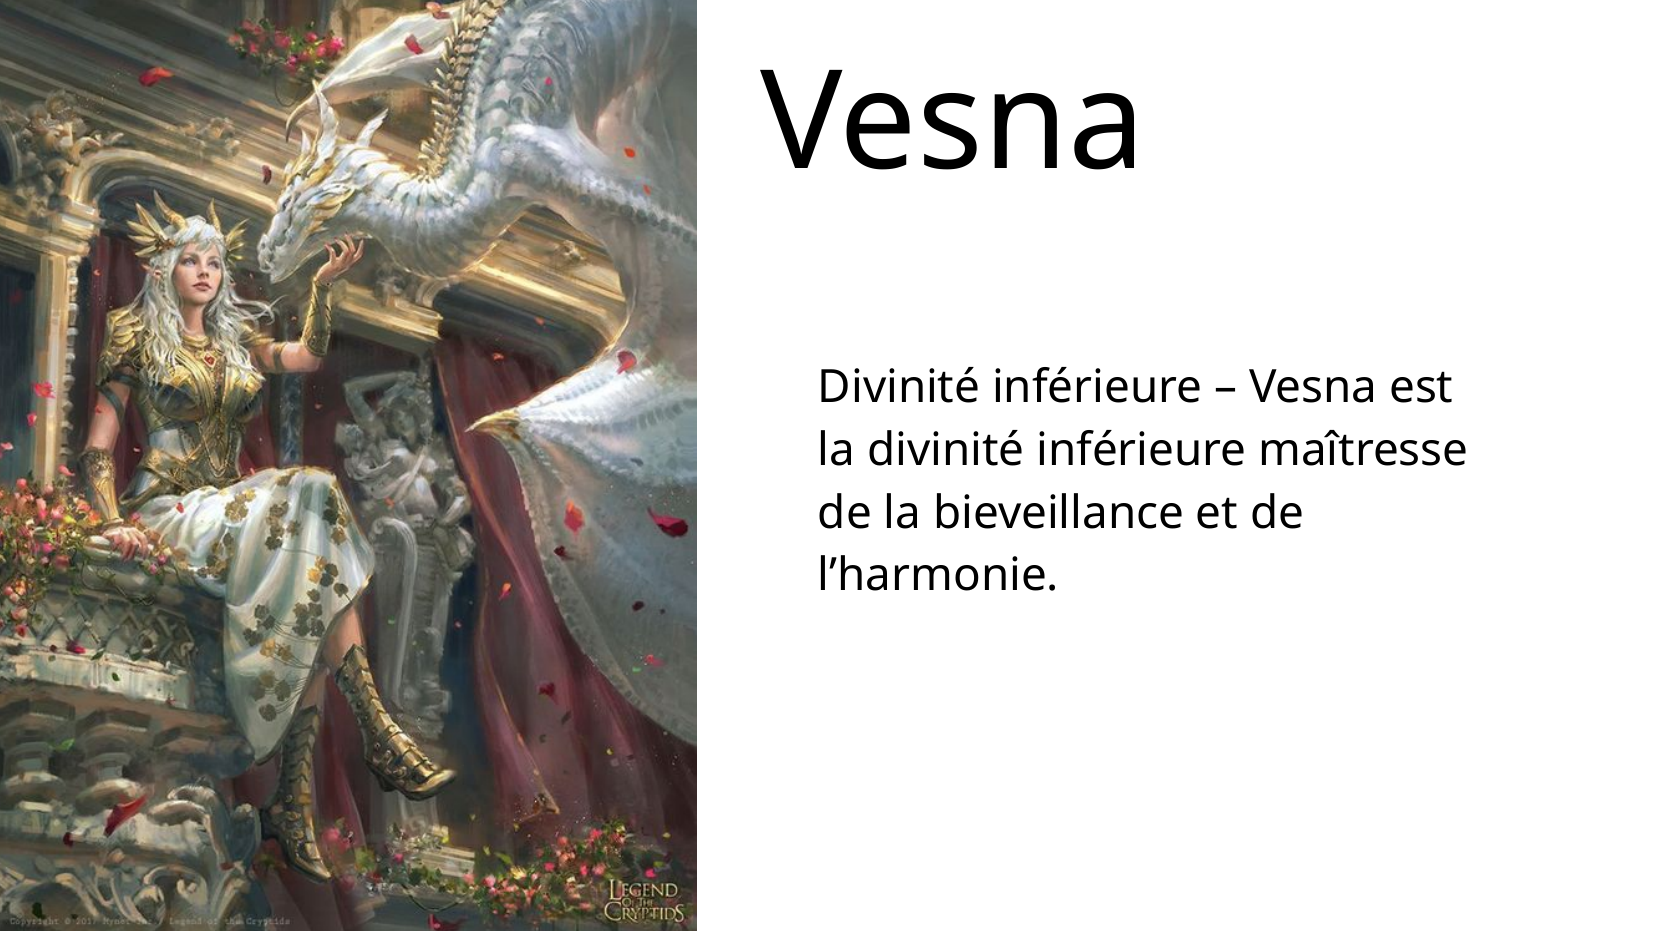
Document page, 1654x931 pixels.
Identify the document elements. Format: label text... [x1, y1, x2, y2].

picture [0, 0, 697, 931]
text_box Divinité inférieure – Vesna est la divinité inférieure maîtresse de la bieveillance et de l’harmonie. [803, 346, 1489, 591]
title Vesna [697, 14, 1571, 216]
